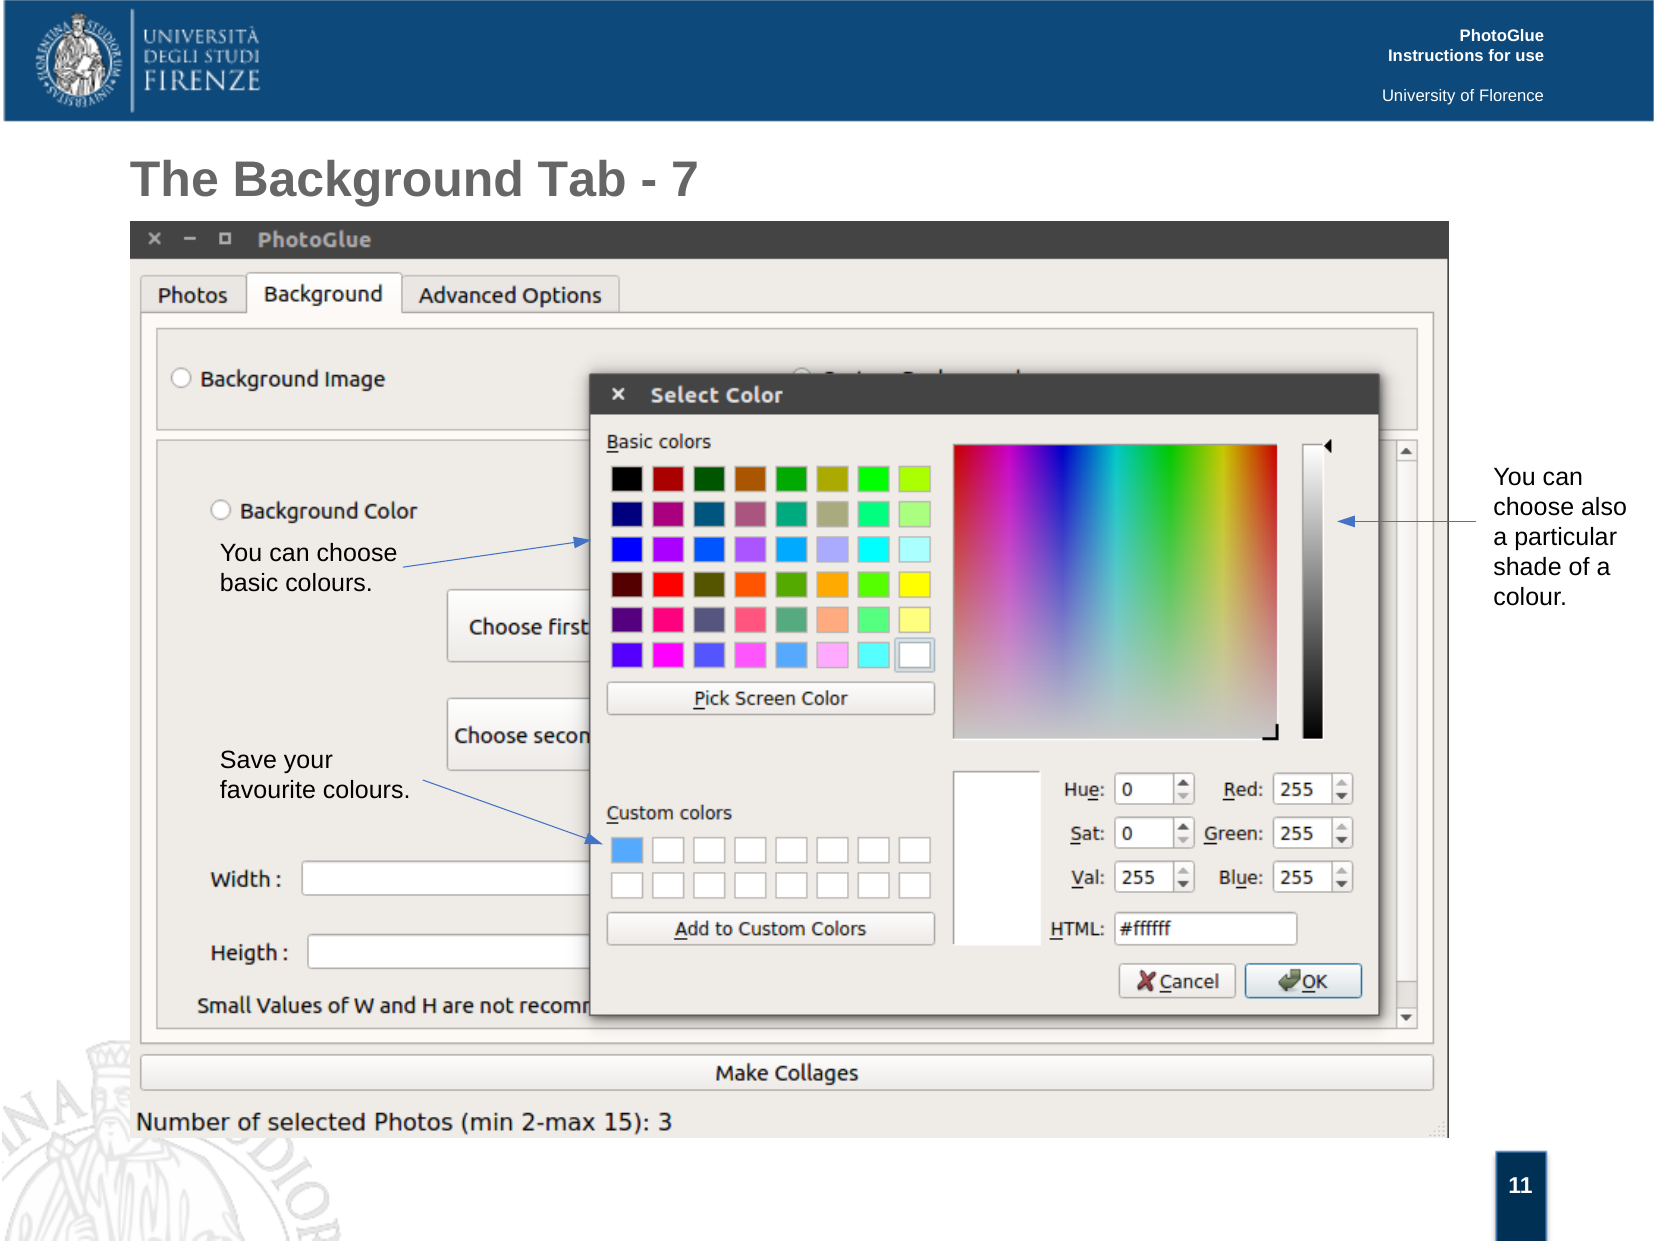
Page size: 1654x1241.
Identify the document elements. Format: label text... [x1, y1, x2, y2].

picture [2, 0, 1654, 1241]
text_box You can choose basic colours. [205, 529, 434, 605]
text_box Save your favourite colours. [205, 736, 451, 813]
text_box PhotoGlue Instructions for use University of Florence [685, 24, 1548, 102]
text_box You can choose also a particular shade of a colour. [1478, 453, 1648, 621]
text_box The Background Tab - 7 [129, 101, 993, 222]
text_box 11 [1505, 1160, 1536, 1208]
